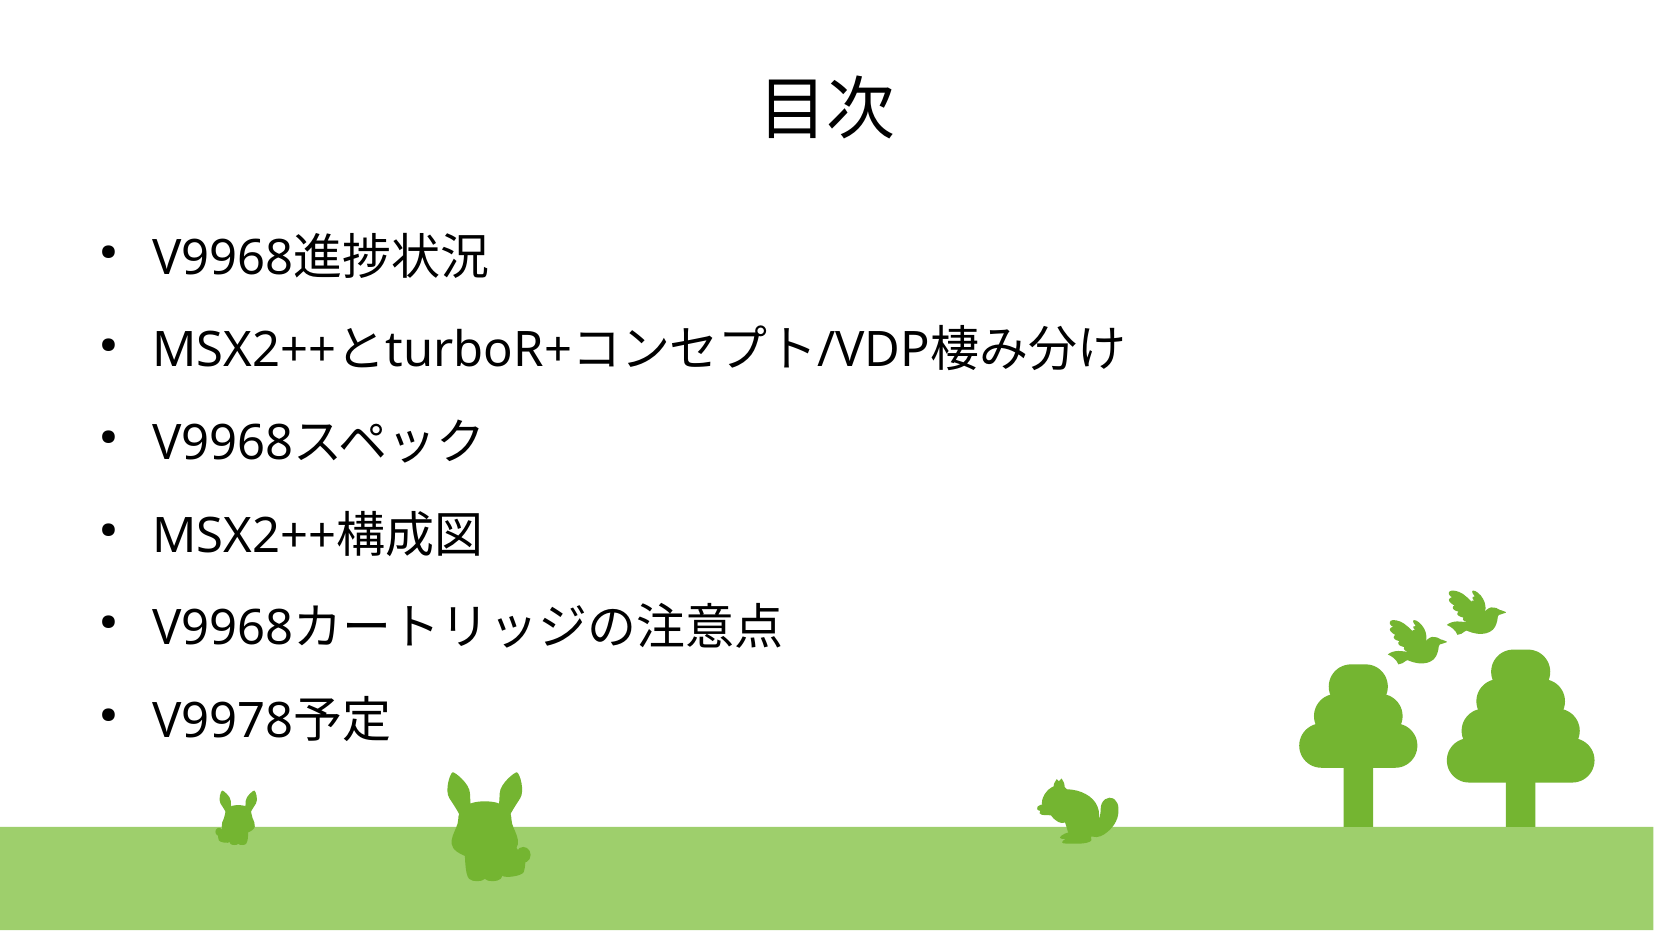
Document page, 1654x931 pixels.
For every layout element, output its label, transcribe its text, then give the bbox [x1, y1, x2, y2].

title 目次 [88, 29, 1565, 178]
list V9968進捗状況 MSX2++とturboR+コンセプト/VDP棲み分け V9968スペック MSX2++構成図 V9968カートリッジの注意点 V9978予定 [82, 217, 1571, 758]
